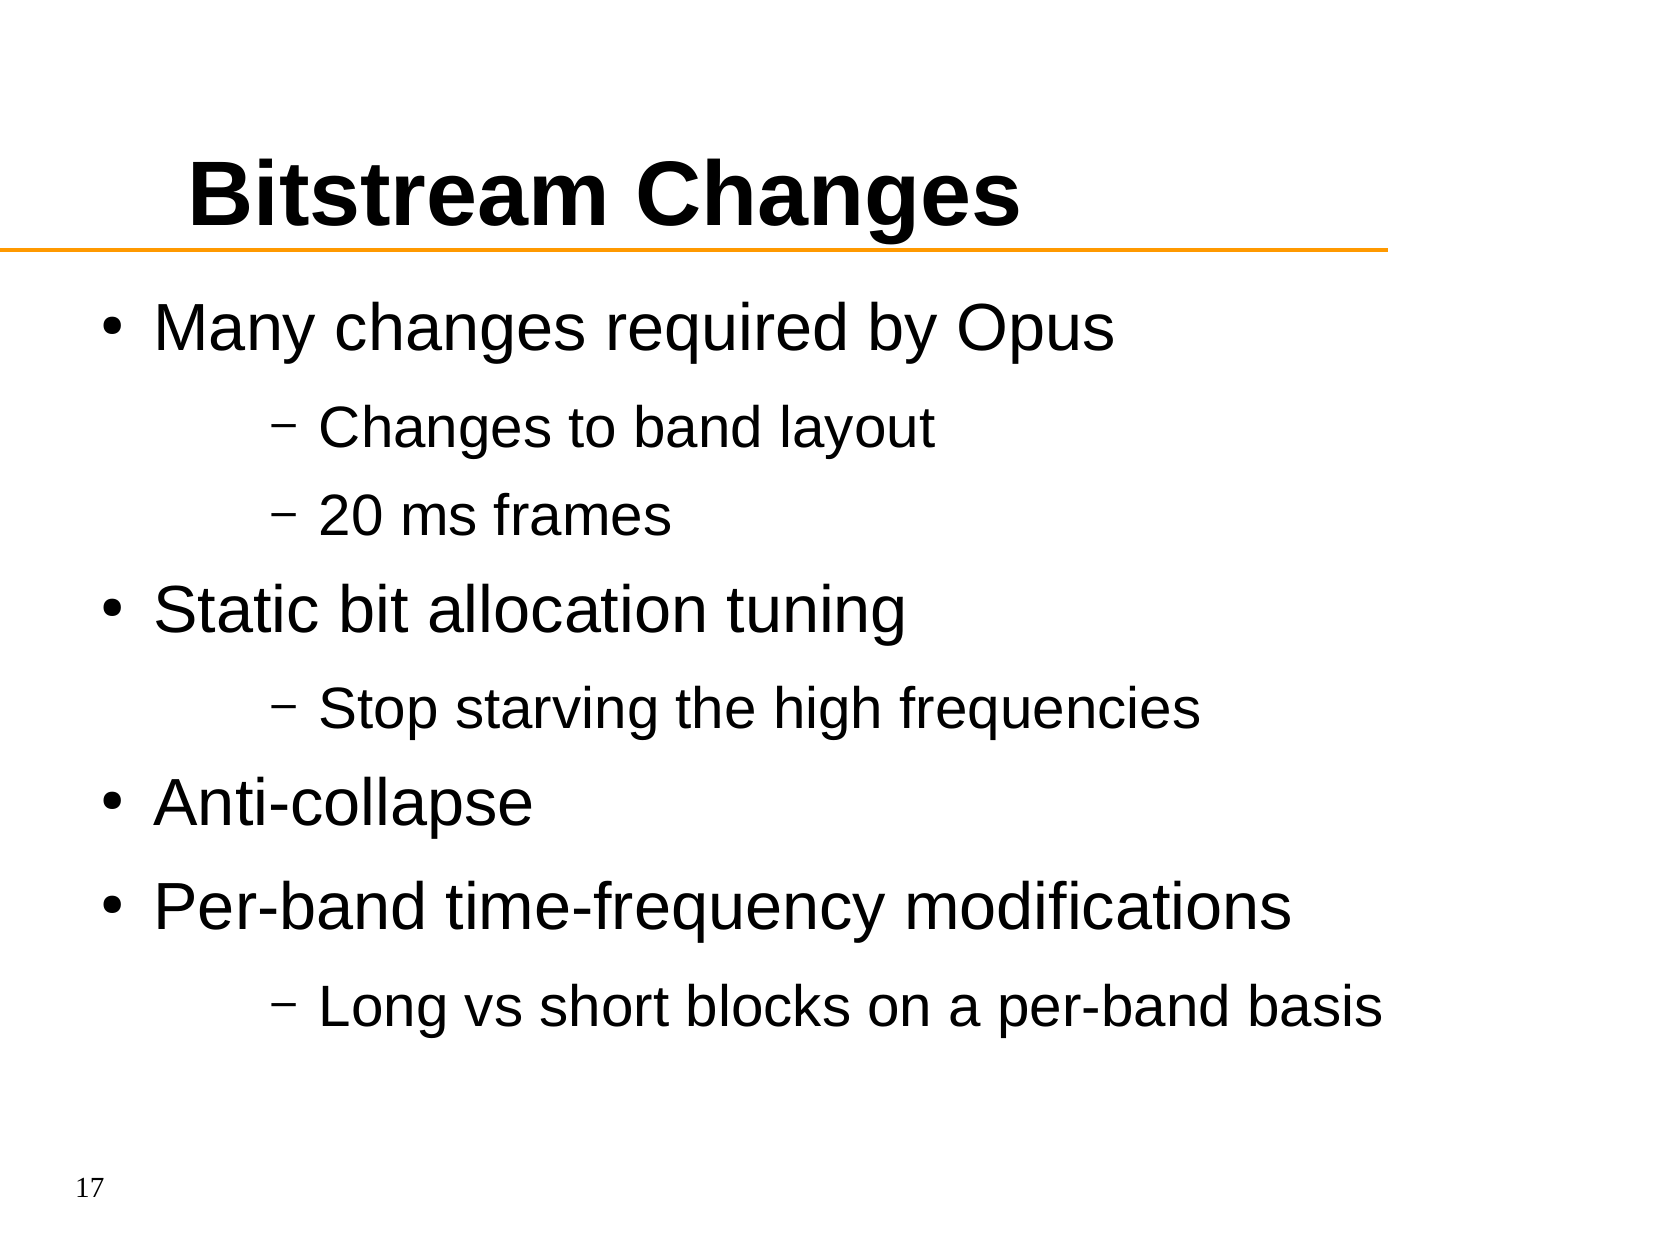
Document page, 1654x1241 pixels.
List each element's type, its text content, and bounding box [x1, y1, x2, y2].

title Bitstream Changes [187, 37, 1571, 245]
list Many changes required by Opus Changes to band layout 20 ms frames Static bit allocation tuning Stop starving the high frequencies Anti-collapse Per-band time-frequency modifications Long vs short blocks on a per-band basis [82, 290, 1571, 1109]
